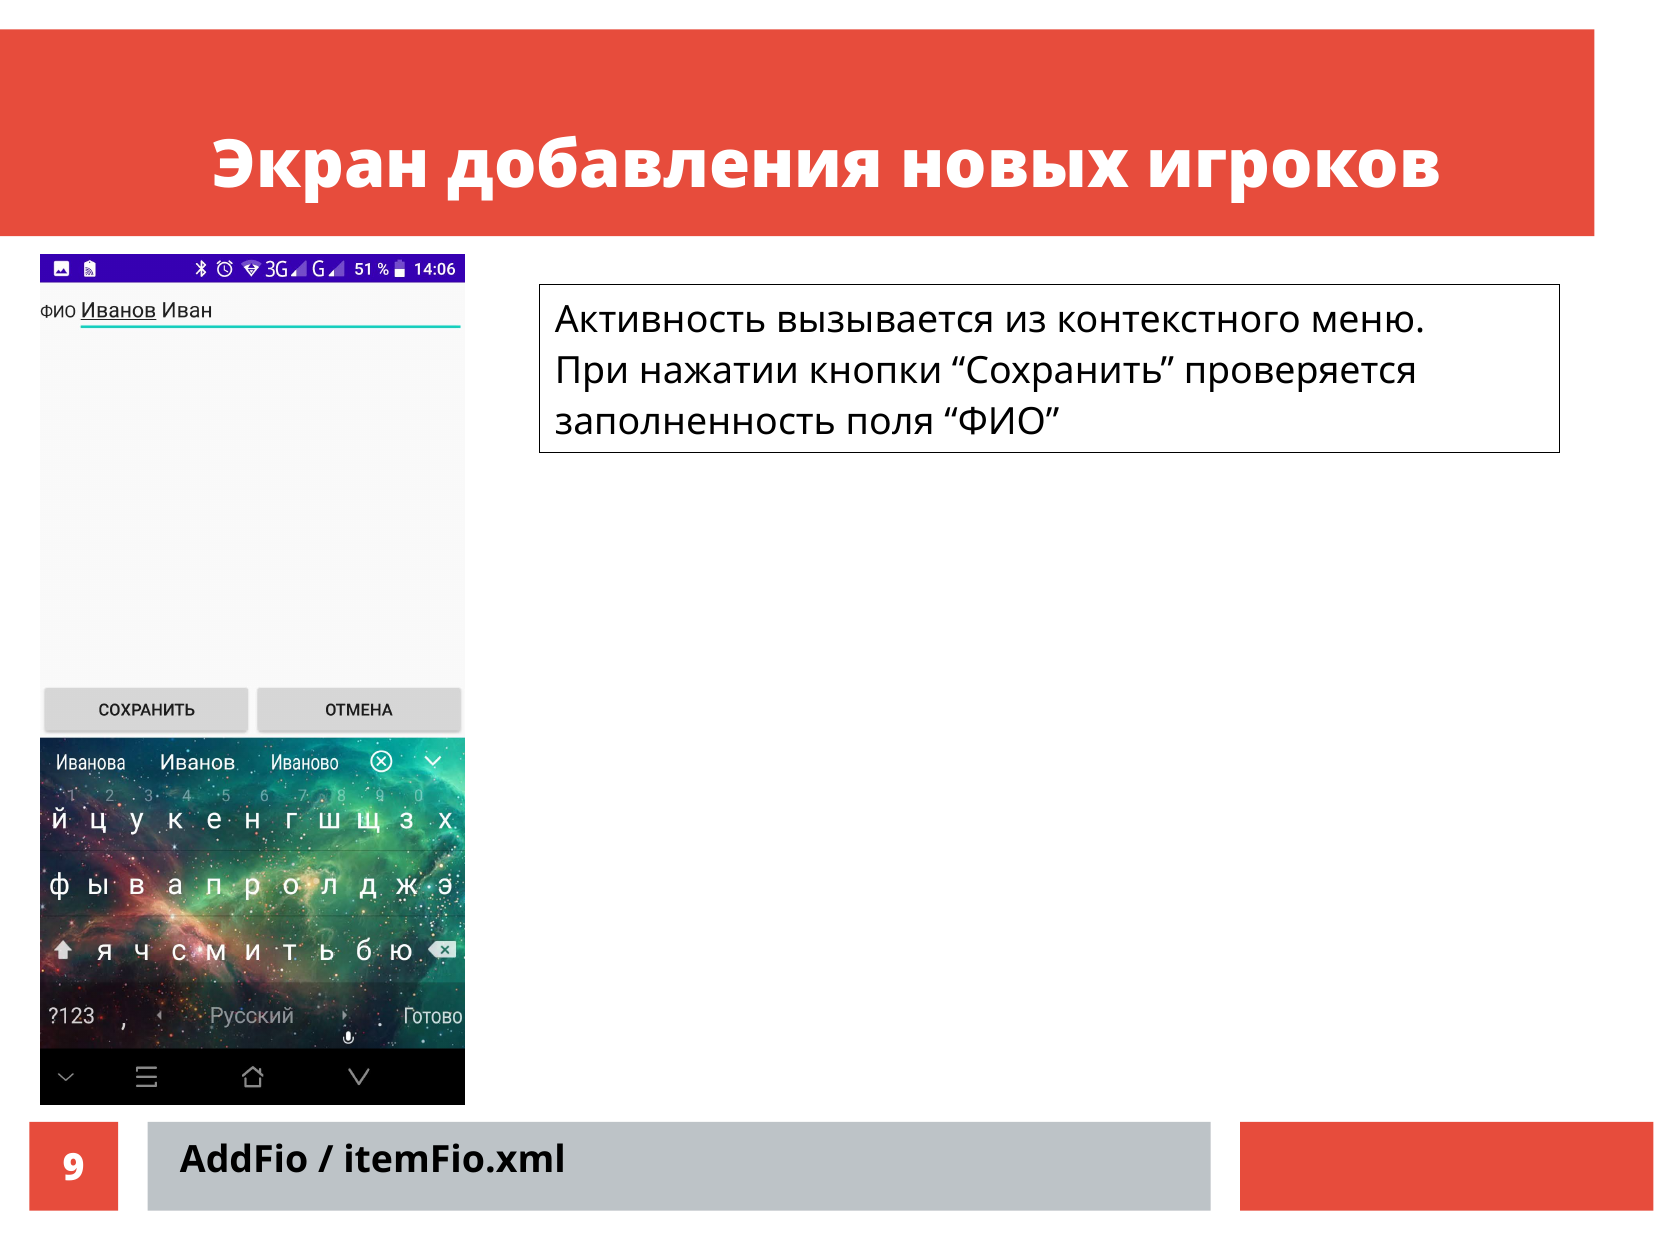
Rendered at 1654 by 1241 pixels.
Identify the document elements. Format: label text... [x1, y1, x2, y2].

text_box AddFio / itemFio.xml [164, 1124, 990, 1191]
title Экран добавления новых игроков [58, 58, 1595, 207]
picture [40, 254, 465, 1105]
text_box Активность вызывается из контекстного меню. При нажатии кнопки “Сохранить” проверяется заполненность поля “ФИО” [539, 284, 1560, 453]
